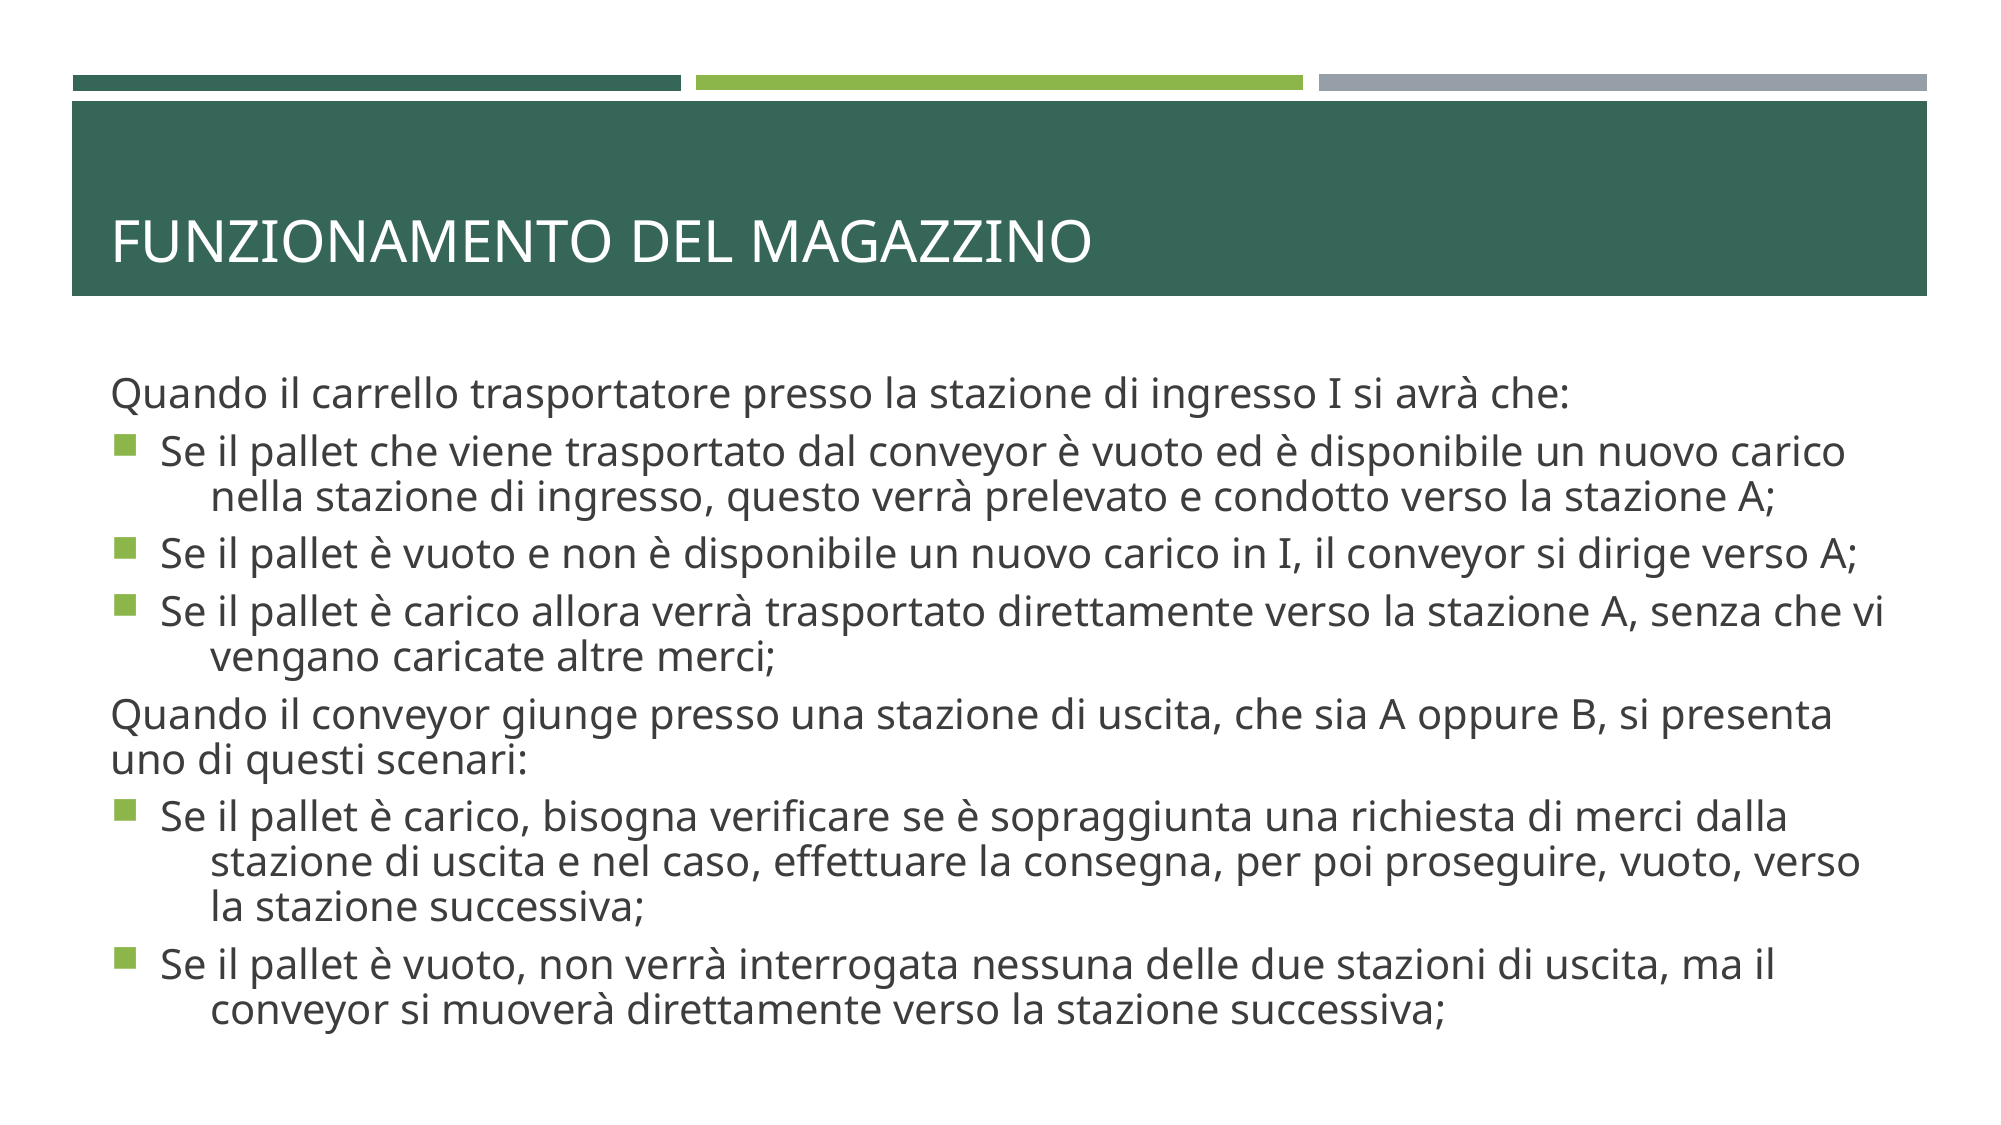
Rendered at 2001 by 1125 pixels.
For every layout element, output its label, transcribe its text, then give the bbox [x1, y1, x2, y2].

text_box Quando il carrello trasportatore presso la stazione di ingresso I si avrà che: Se il pallet che viene trasportato dal conveyor è vuoto ed è disponibile un nuovo carico nella stazione di ingresso, questo verrà prelevato e condotto verso la stazione A; Se il pallet è vuoto e non è disponibile un nuovo carico in I, il conveyor si dirige verso A; Se il pallet è carico allora verrà trasportato direttamente verso la stazione A, senza che vi vengano caricate altre merci; Quando il conveyor giunge presso una stazione di uscita, che sia A oppure B, si presenta uno di questi scenari: Se il pallet è carico, bisogna verificare se è sopraggiunta una richiesta di merci dalla stazione di uscita e nel caso, effettuare la consegna, per poi proseguire, vuoto, verso la stazione successiva; Se il pallet è vuoto, non verrà interrogata nessuna delle due stazioni di uscita, ma il conveyor si muoverà direttamente verso la stazione successiva; [95, 320, 1905, 1087]
title Funzionamento del magazzino [95, 115, 1905, 282]
